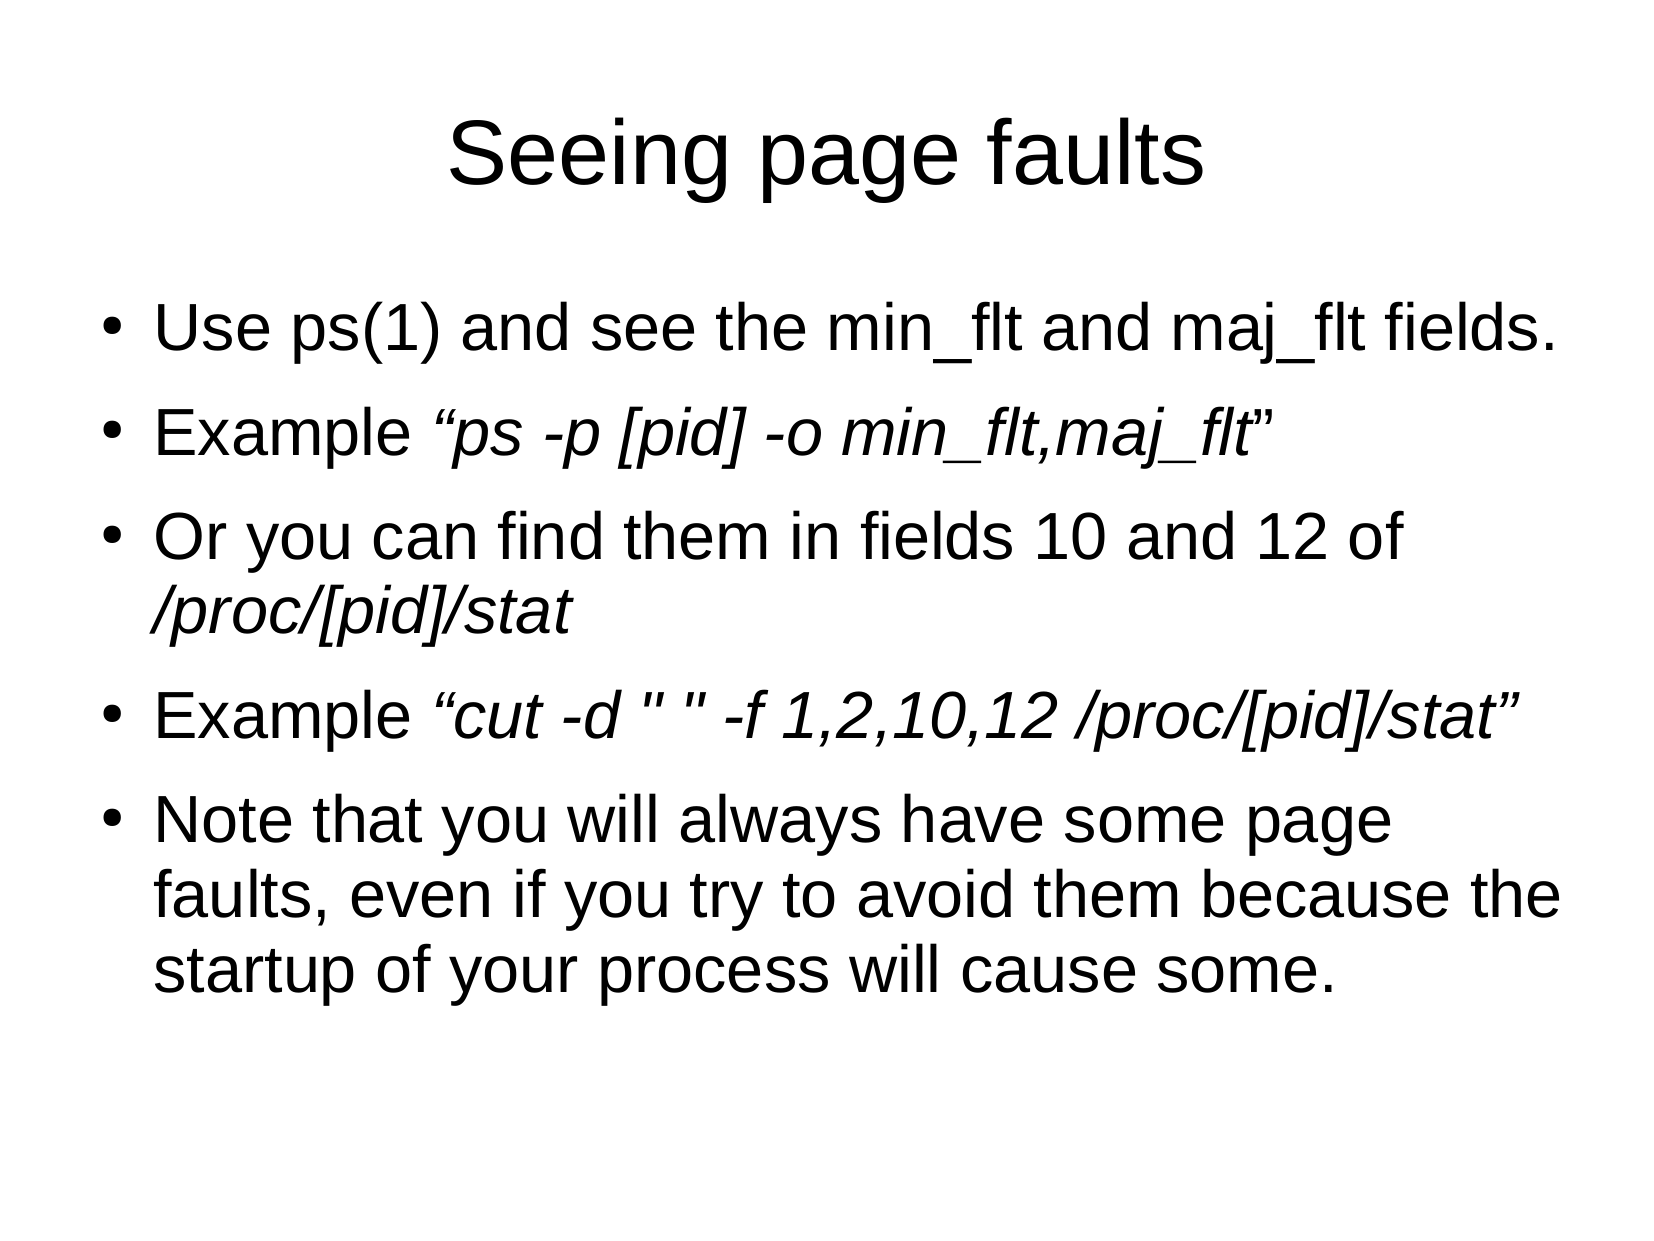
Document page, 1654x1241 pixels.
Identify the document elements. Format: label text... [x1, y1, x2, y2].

title Seeing page faults [82, 49, 1571, 257]
list Use ps(1) and see the min_flt and maj_flt fields. Example “ps -p [pid] -o min_flt,maj_flt” Or you can find them in fields 10 and 12 of /proc/[pid]/stat Example “cut -d " " -f 1,2,10,12 /proc/[pid]/stat” Note that you will always have some page faults, even if you try to avoid them because the startup of your process will cause some. [82, 290, 1571, 1010]
